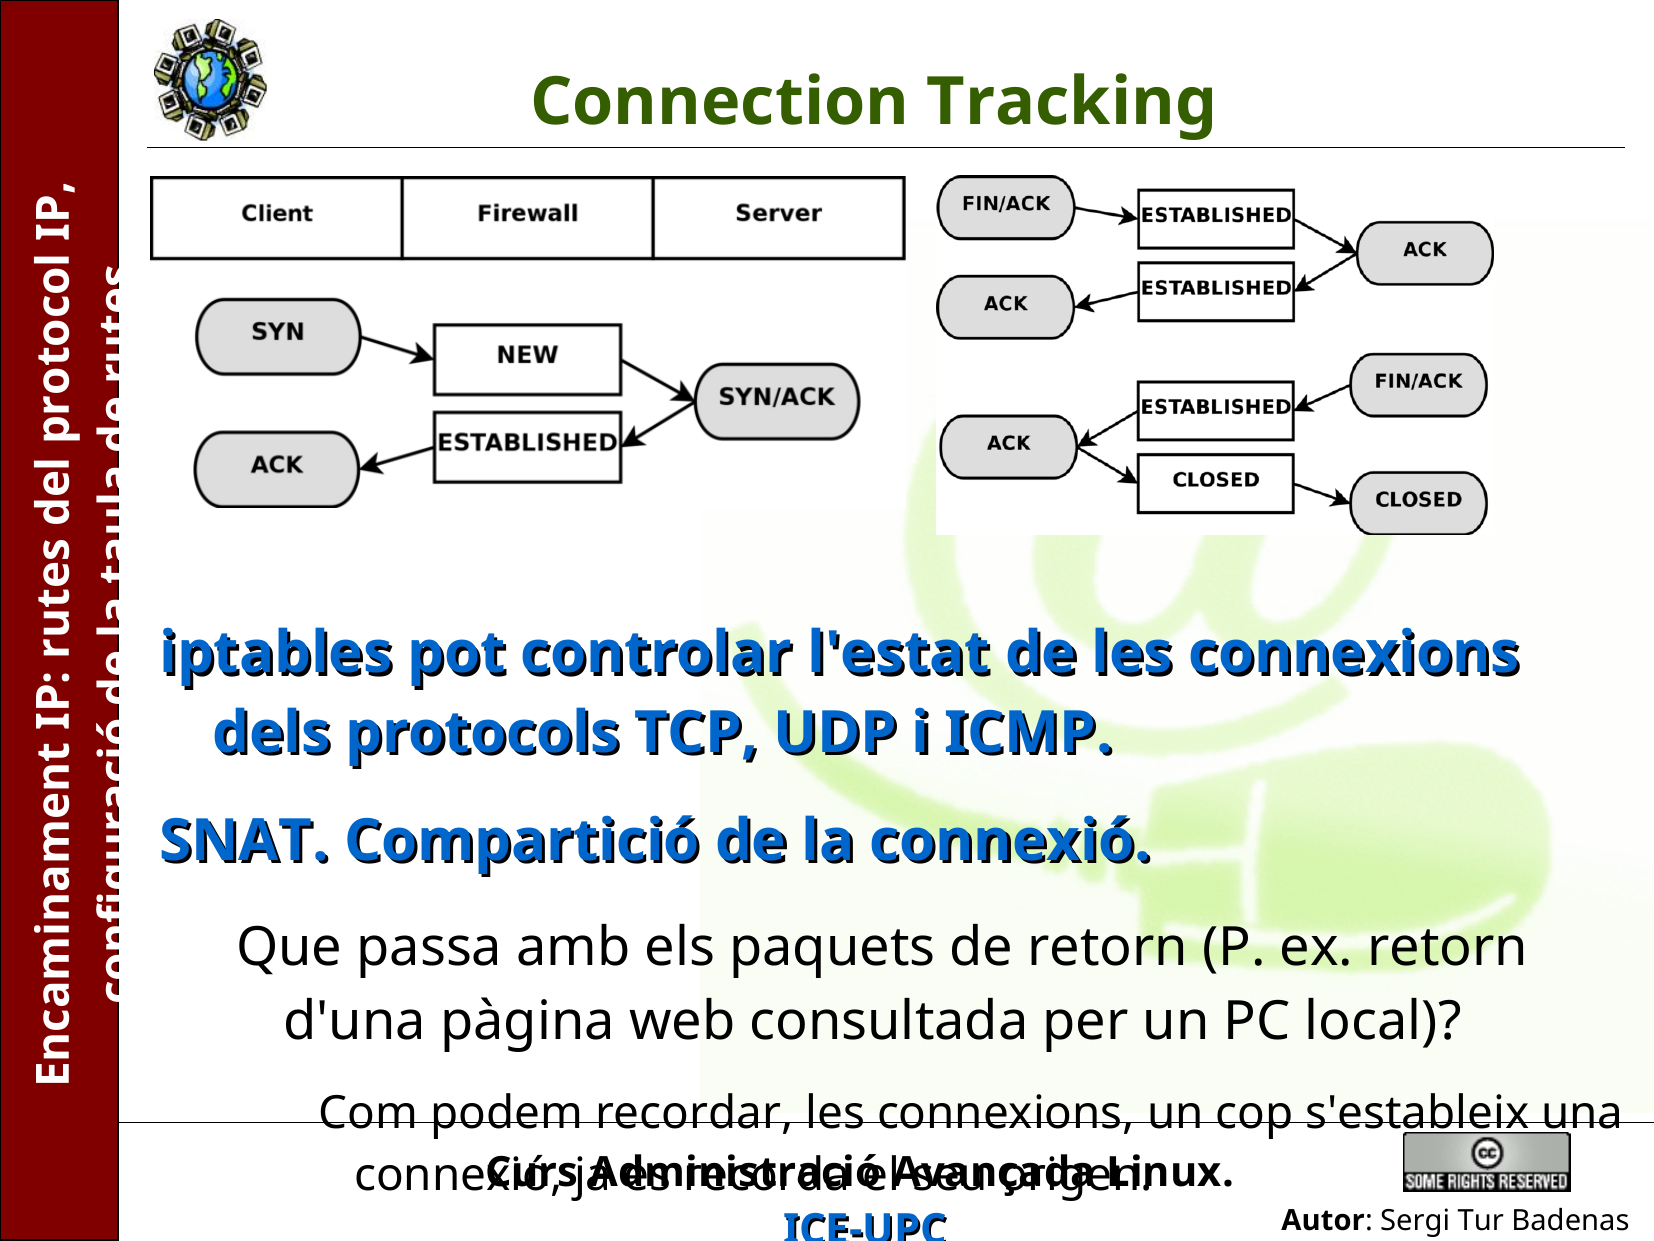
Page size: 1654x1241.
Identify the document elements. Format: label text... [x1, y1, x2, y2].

picture [150, 175, 1654, 1113]
title Connection Tracking [129, 56, 1619, 141]
list iptables pot controlar l'estat de les connexions dels protocols TCP, UDP i ICMP. SNAT. Compartició de la connexió. Que passa amb els paquets de retorn (P. ex. retorn d'una pàgina web consultada per un PC local)? Com podem recordar, les connexions, un cop s'estableix una connexió, ja es recorda el seu origen. [141, 284, 1630, 1120]
picture [154, 19, 268, 56]
picture [1403, 1132, 1571, 1192]
